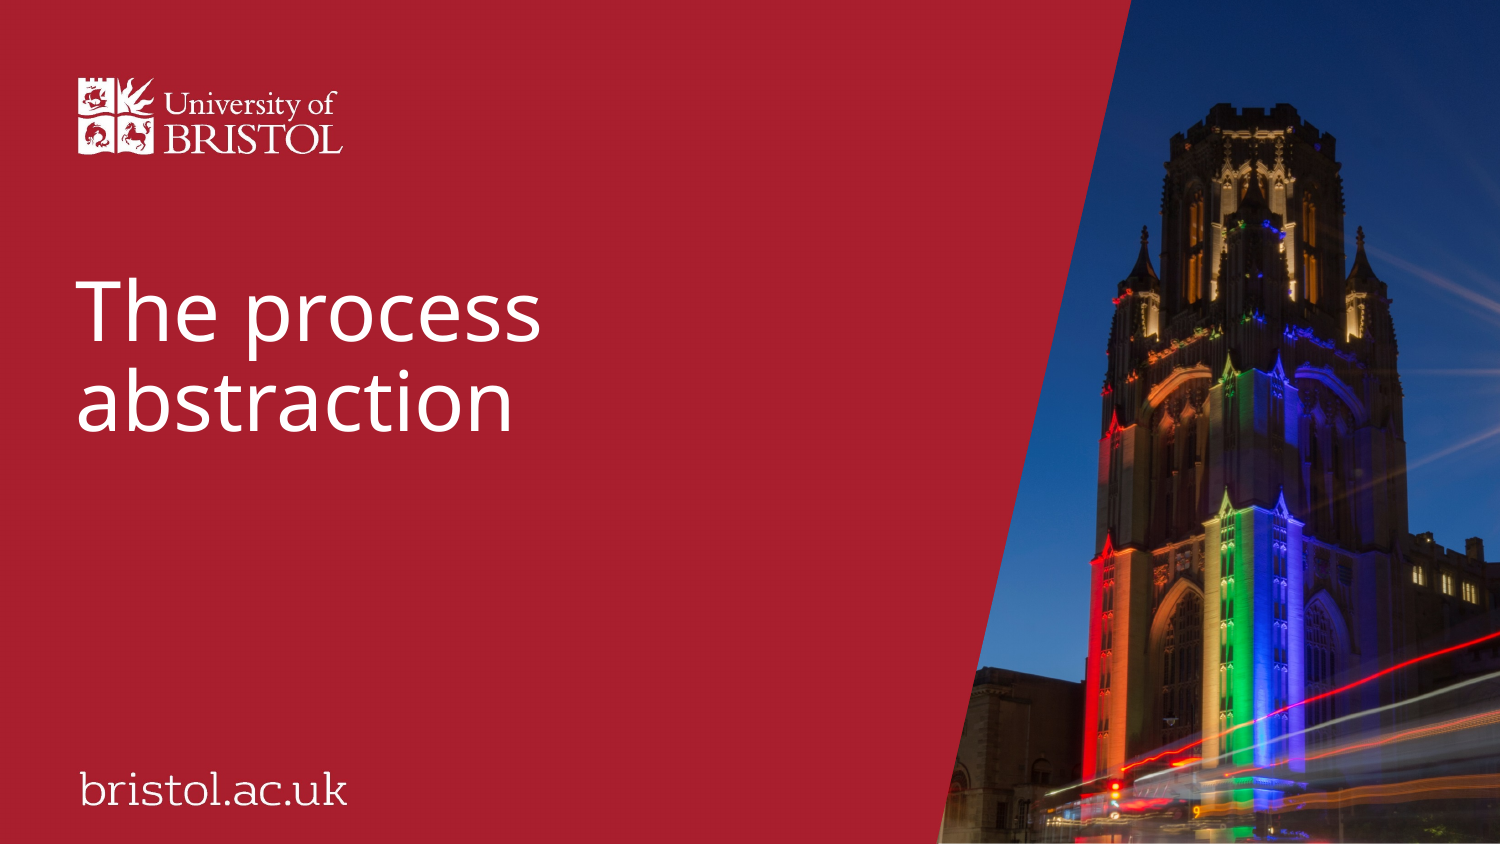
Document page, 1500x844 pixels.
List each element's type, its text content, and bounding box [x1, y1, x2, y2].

title The process abstraction [60, 262, 924, 443]
